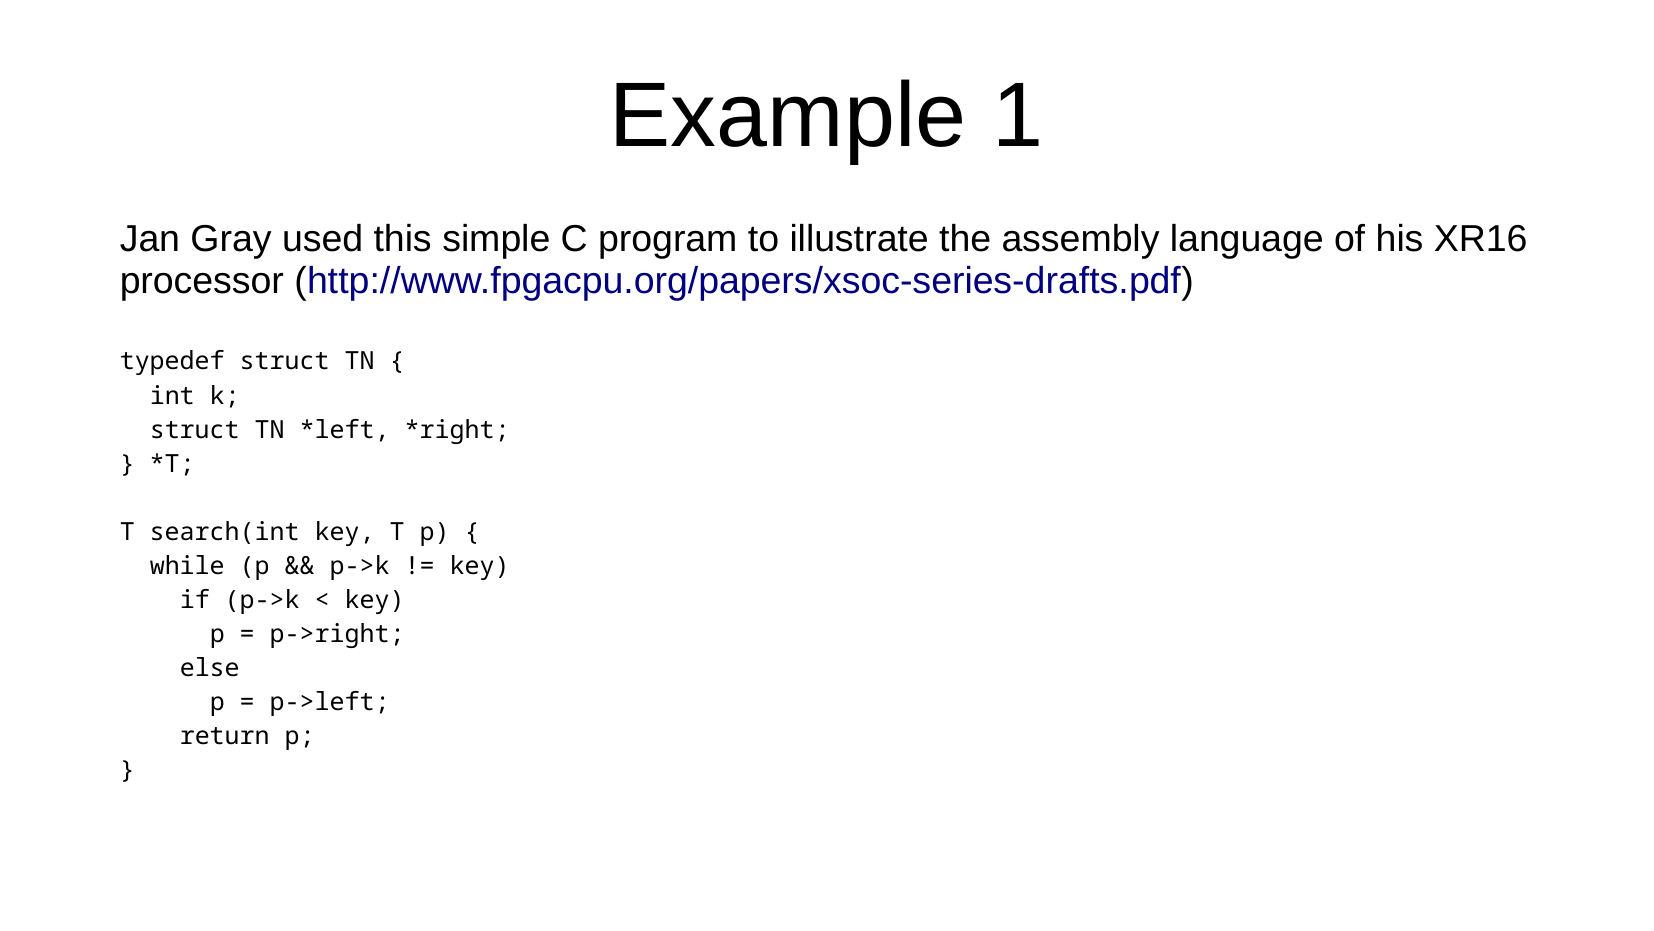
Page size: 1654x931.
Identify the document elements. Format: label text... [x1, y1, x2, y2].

title Example 1 [82, 37, 1571, 193]
text_box Jan Gray used this simple C program to illustrate the assembly language of his XR16 processor (http://www.fpgacpu.org/papers/xsoc-series-drafts.pdf) typedef struct TN { int k; struct TN *left, *right; } *T; T search(int key, T p) { while (p && p->k != key) if (p->k < key) p = p->right; else p = p->left; return p; } [105, 210, 1606, 784]
